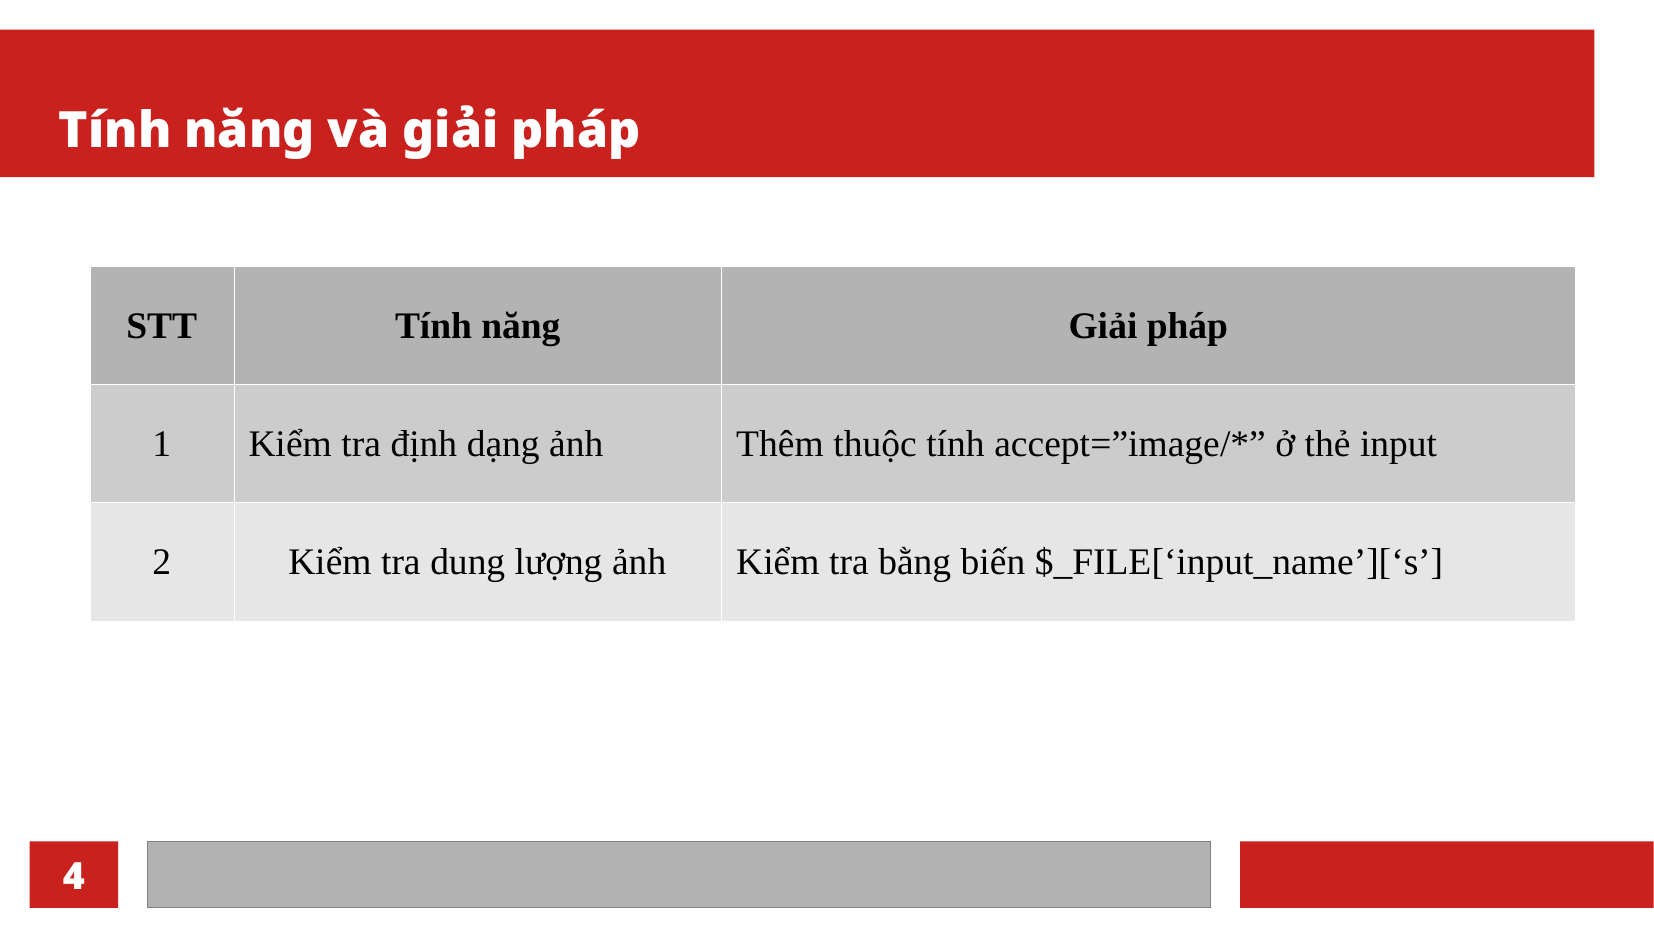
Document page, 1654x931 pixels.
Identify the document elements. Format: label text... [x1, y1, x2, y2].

table_header STT [91, 267, 234, 384]
table_header Giải pháp [722, 267, 1575, 384]
table_cell Kiểm tra định dạng ảnh [235, 385, 721, 502]
table_header Tính năng [235, 267, 721, 384]
table_cell 2 [91, 503, 234, 621]
table_cell Kiểm tra dung lượng ảnh [235, 503, 721, 621]
table_cell Kiểm tra bằng biến $_FILE[‘input_name’][‘s’] [722, 503, 1575, 621]
table_cell 1 [91, 385, 234, 502]
title Tính năng và giải pháp [59, 44, 1595, 163]
table_cell Thêm thuộc tính accept=”image/*” ở thẻ input [722, 385, 1575, 502]
